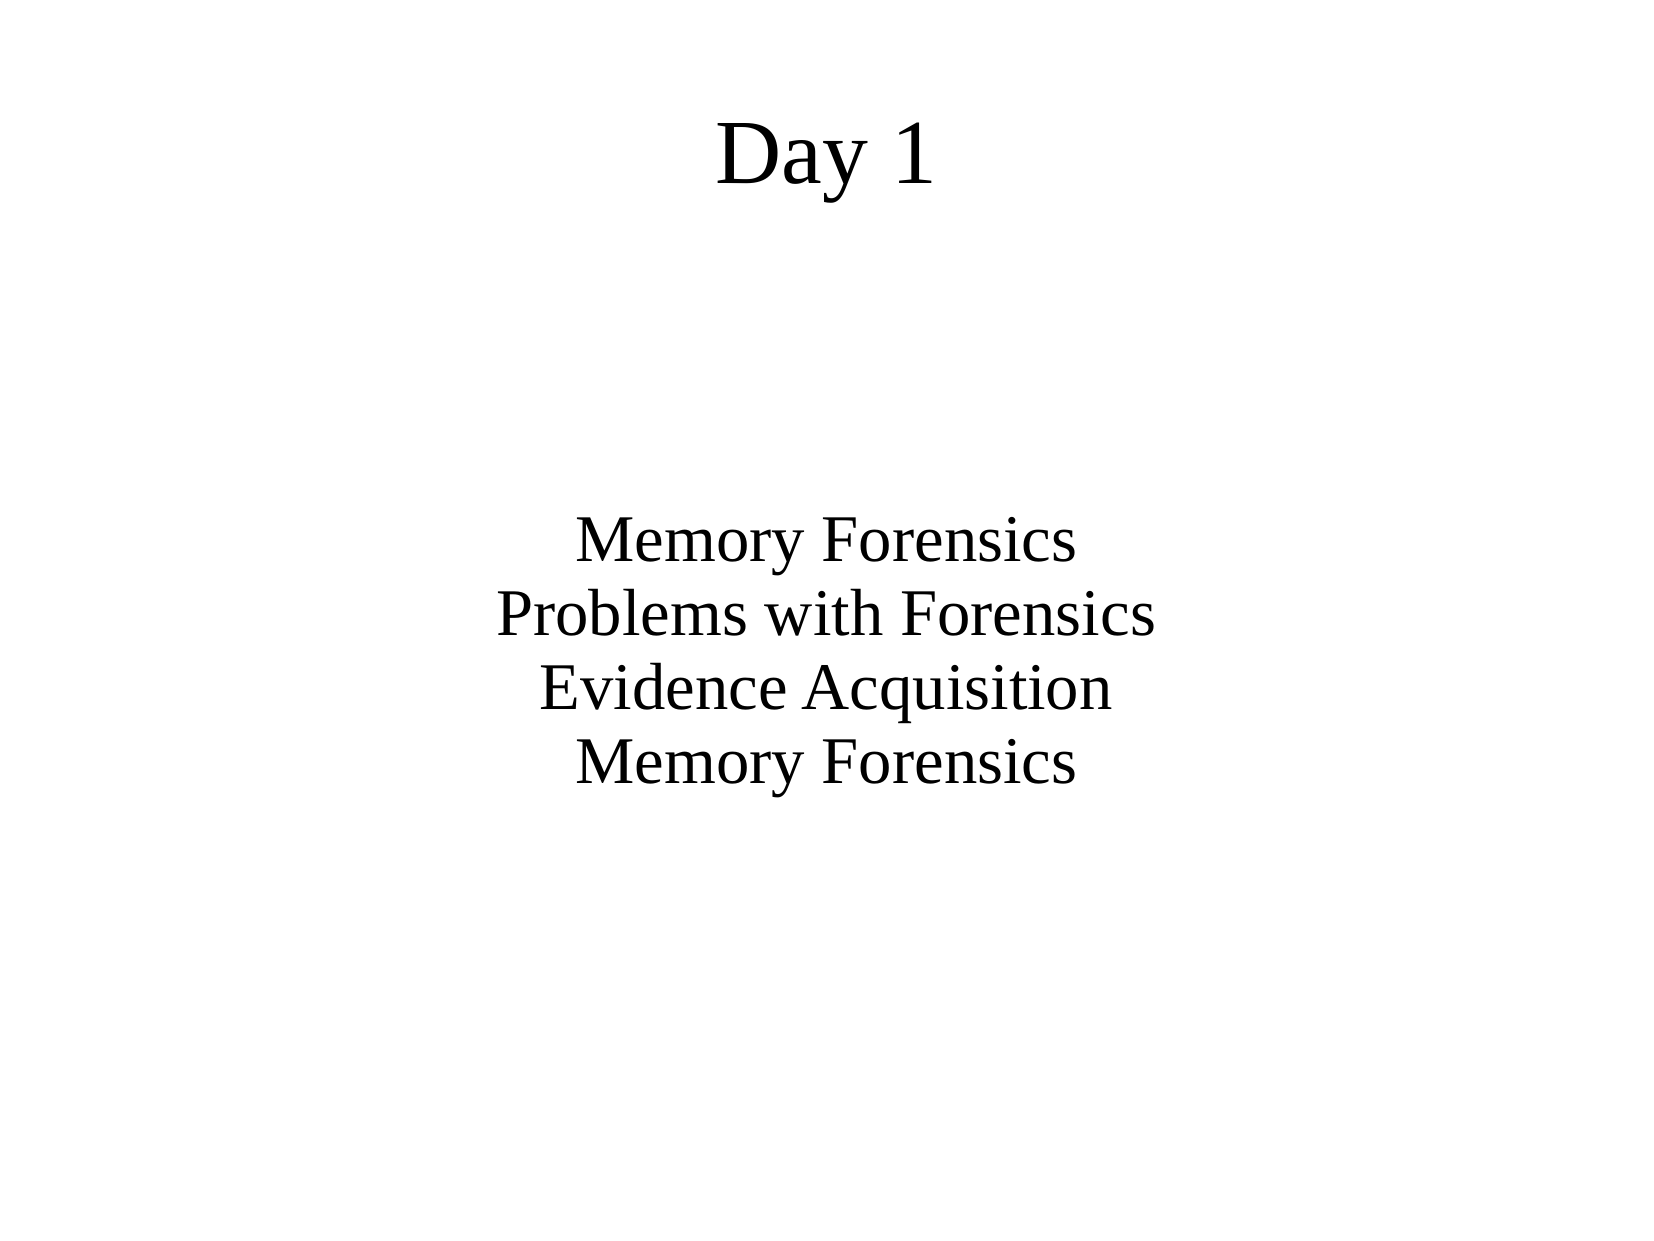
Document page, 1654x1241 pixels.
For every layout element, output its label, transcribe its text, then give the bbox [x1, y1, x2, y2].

title Day 1 [82, 49, 1571, 257]
subtitle Memory Forensics Problems with Forensics Evidence Acquisition Memory Forensics [82, 290, 1571, 1010]
